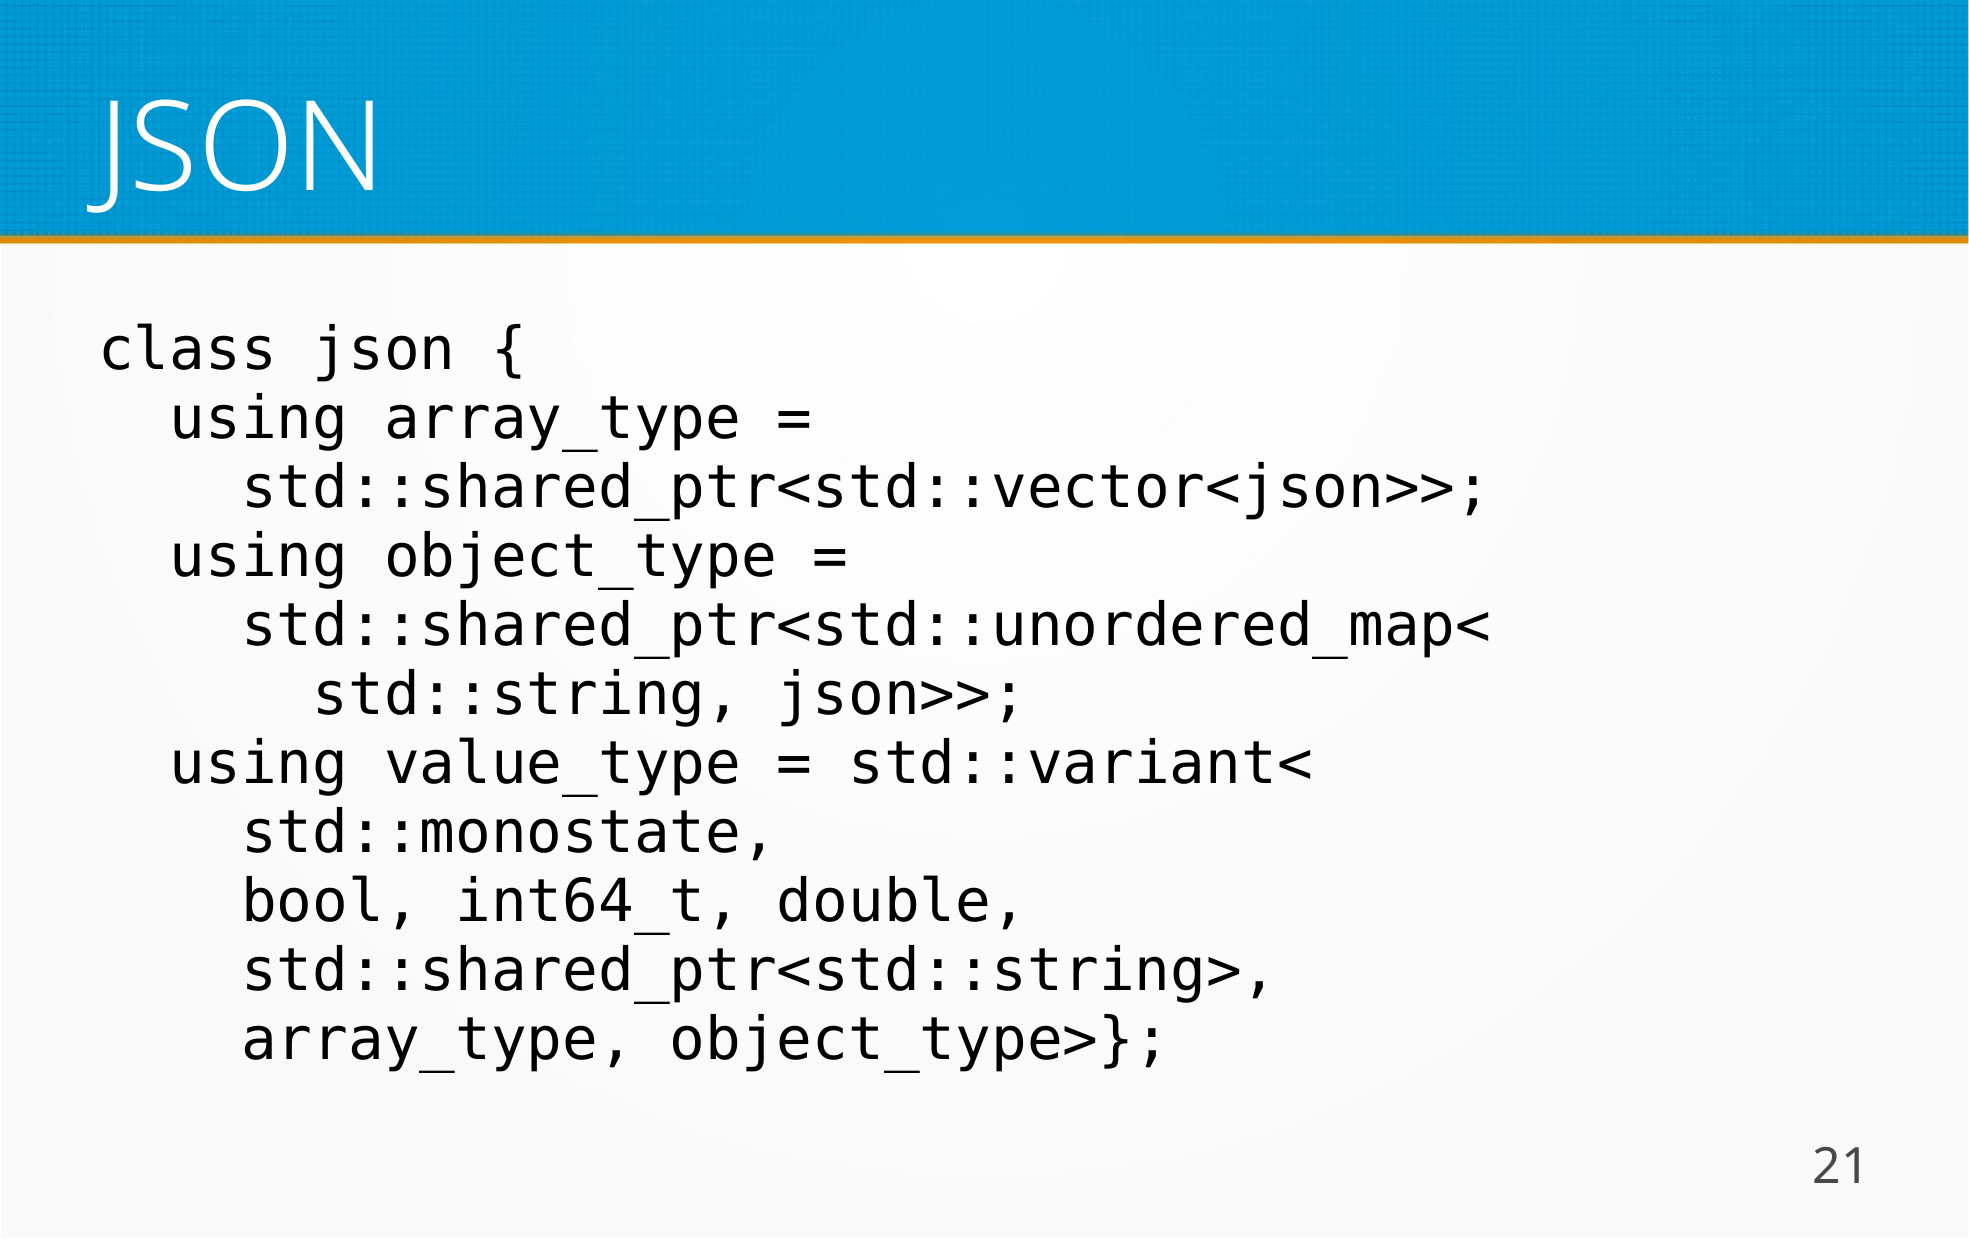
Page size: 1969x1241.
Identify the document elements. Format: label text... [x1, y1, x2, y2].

title JSON [98, 19, 1870, 227]
list class json { using array_type = std::shared_ptr<std::vector<json>>; using object_type = std::shared_ptr<std::unordered_map< std::string, json>>; using value_type = std::variant< std::monostate, bool, int64_t, double, std::shared_ptr<std::string>, array_type, object_type>}; [98, 315, 1861, 1081]
picture [0, 233, 1969, 1241]
